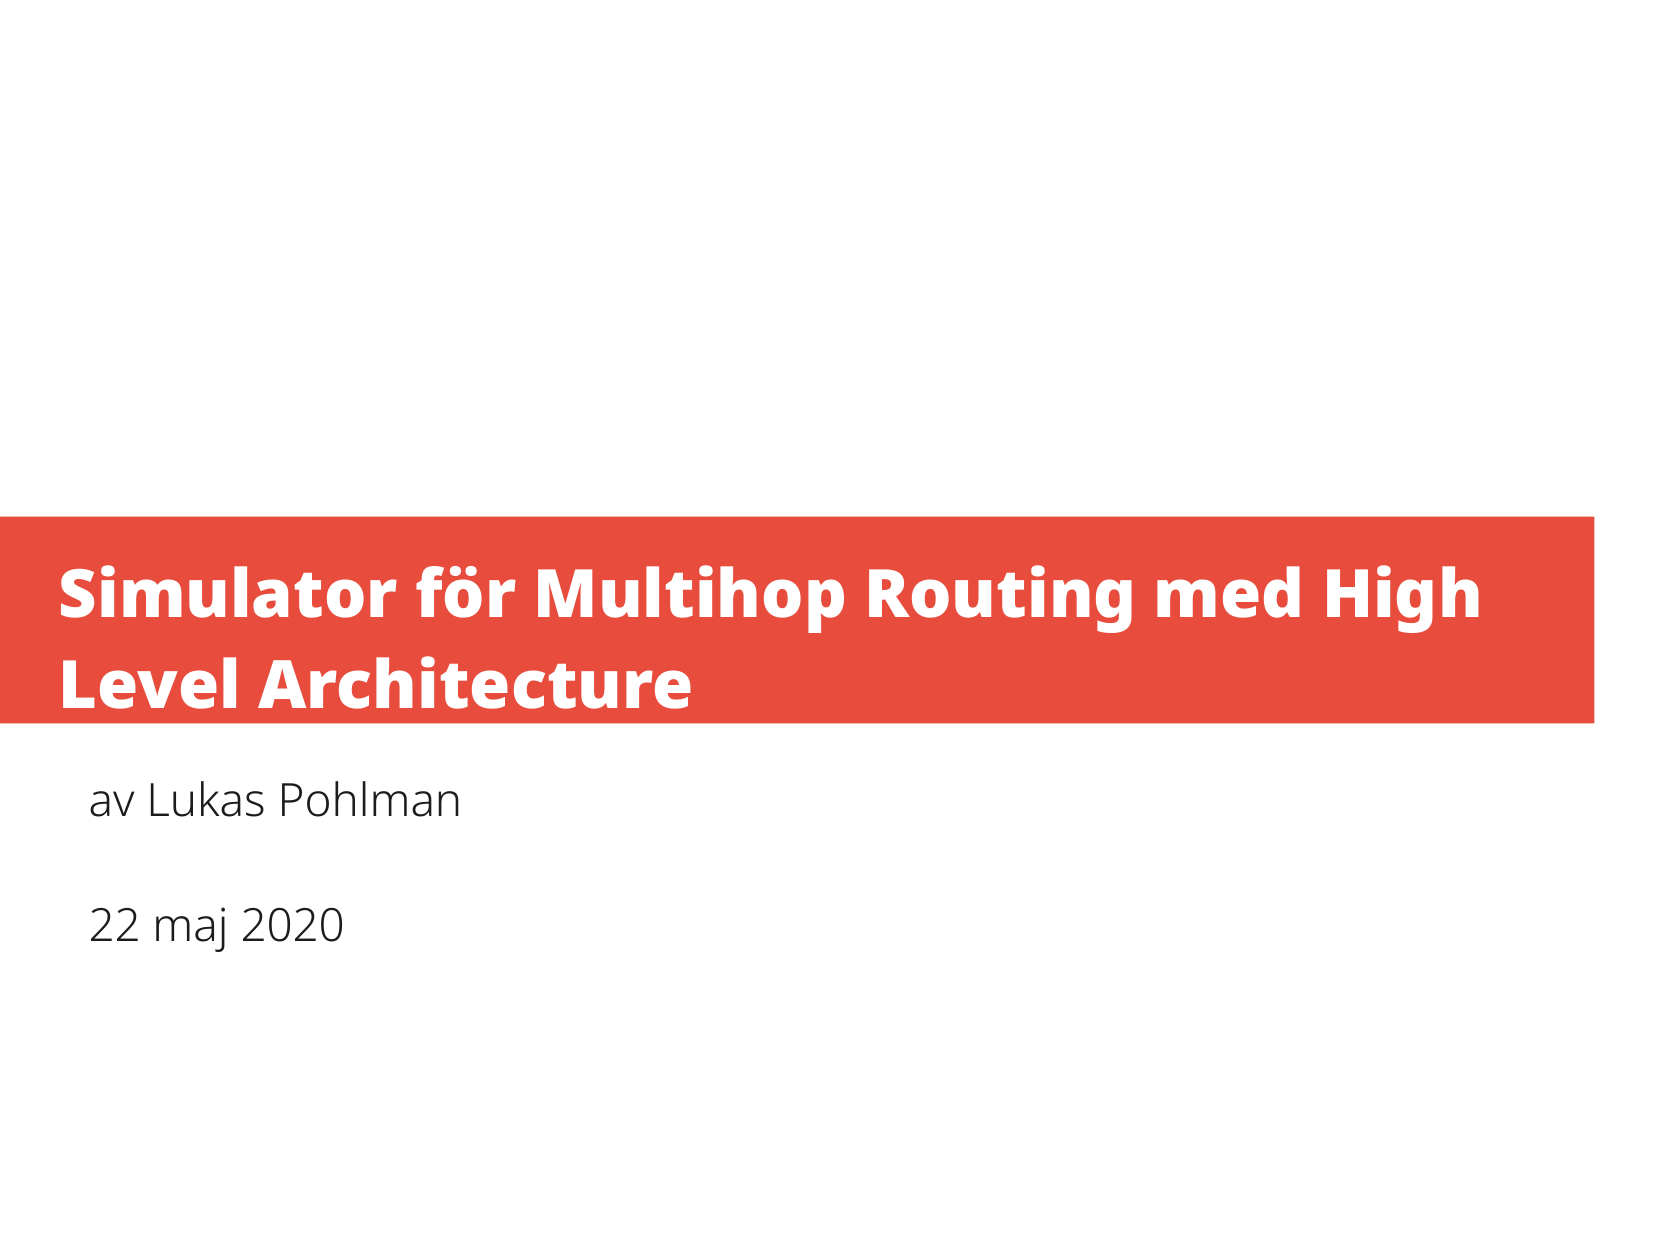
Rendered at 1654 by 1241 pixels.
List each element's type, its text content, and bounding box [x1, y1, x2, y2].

title Simulator för Multihop Routing med High Level Architecture [59, 546, 1595, 694]
subtitle av Lukas Pohlman 22 maj 2020 [88, 767, 1595, 1182]
